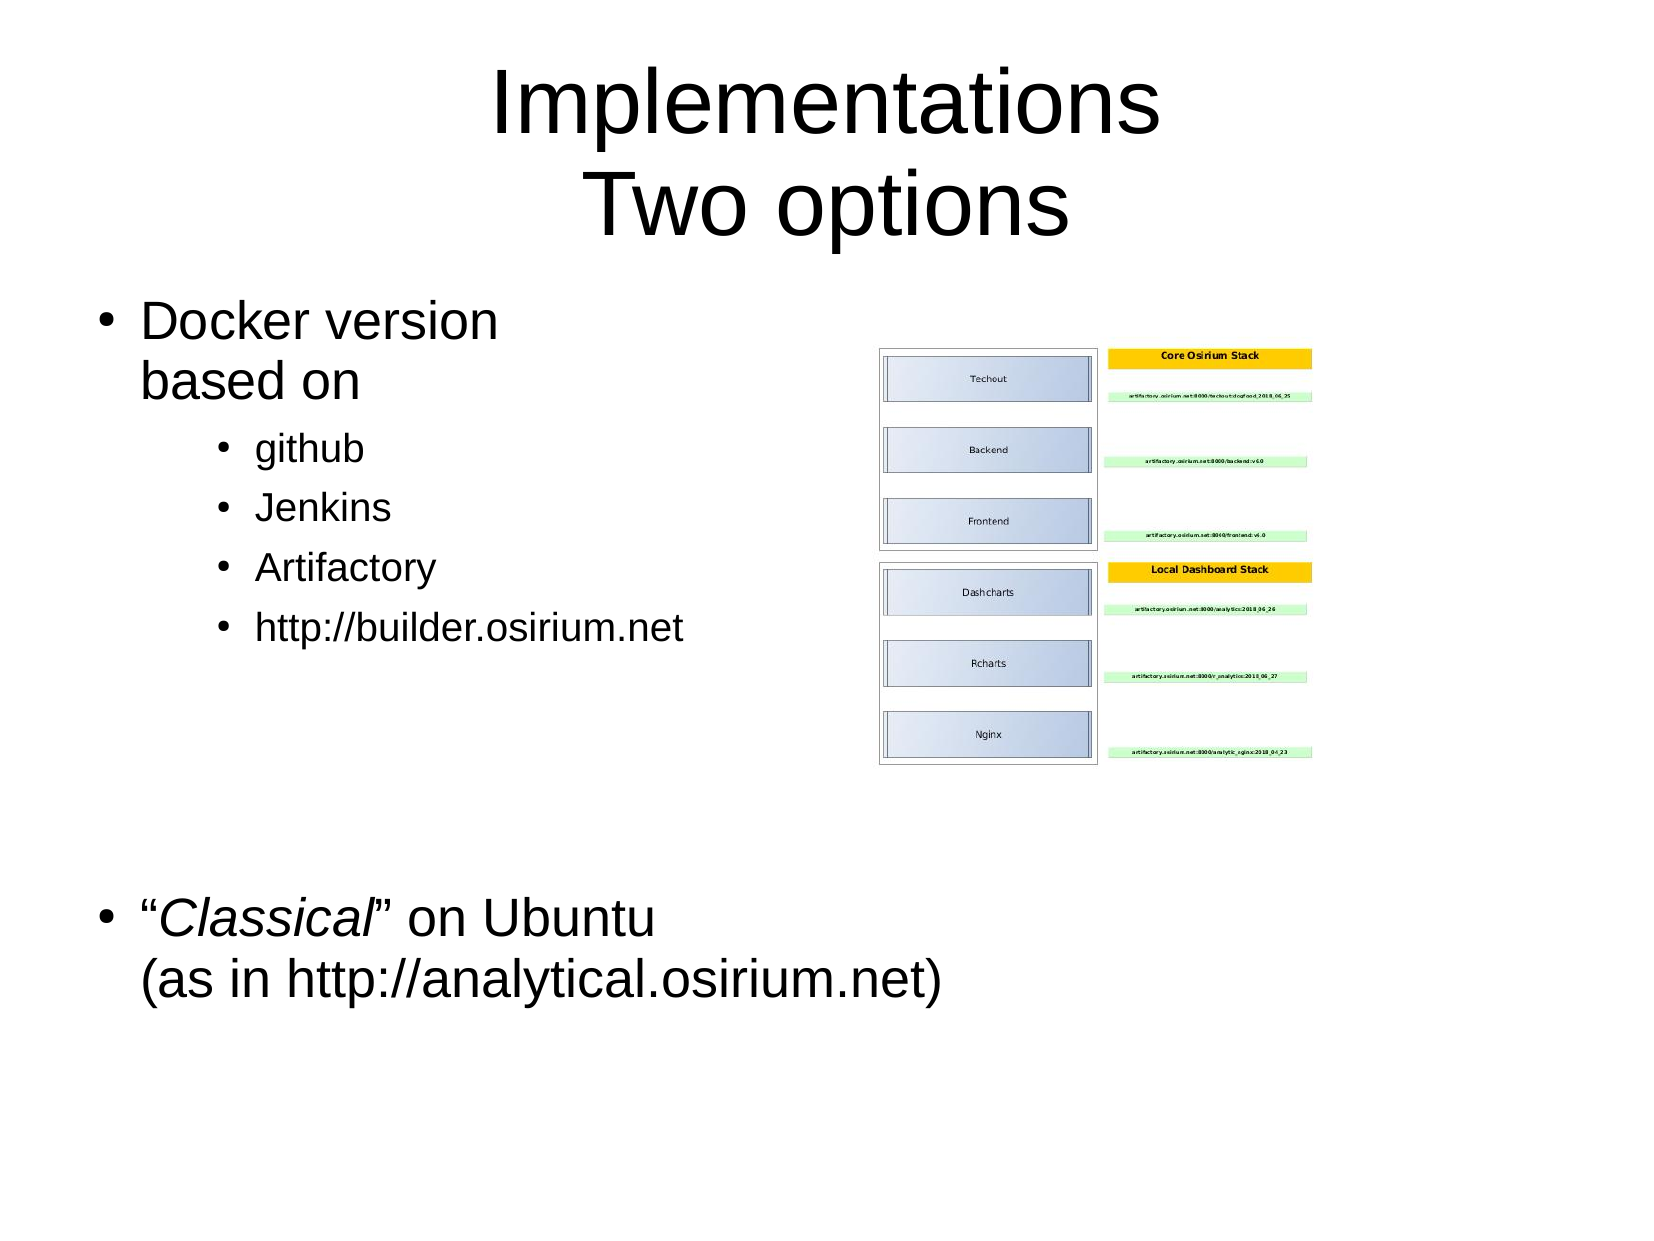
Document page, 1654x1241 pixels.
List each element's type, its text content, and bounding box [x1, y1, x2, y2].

picture [826, 306, 1371, 780]
title Implementations Two options [82, 49, 1571, 257]
list Docker version based on github Jenkins Artifactory http://builder.osirium.net “Classical” on Ubuntu (as in http://analytical.osirium.net) [82, 290, 1571, 1010]
